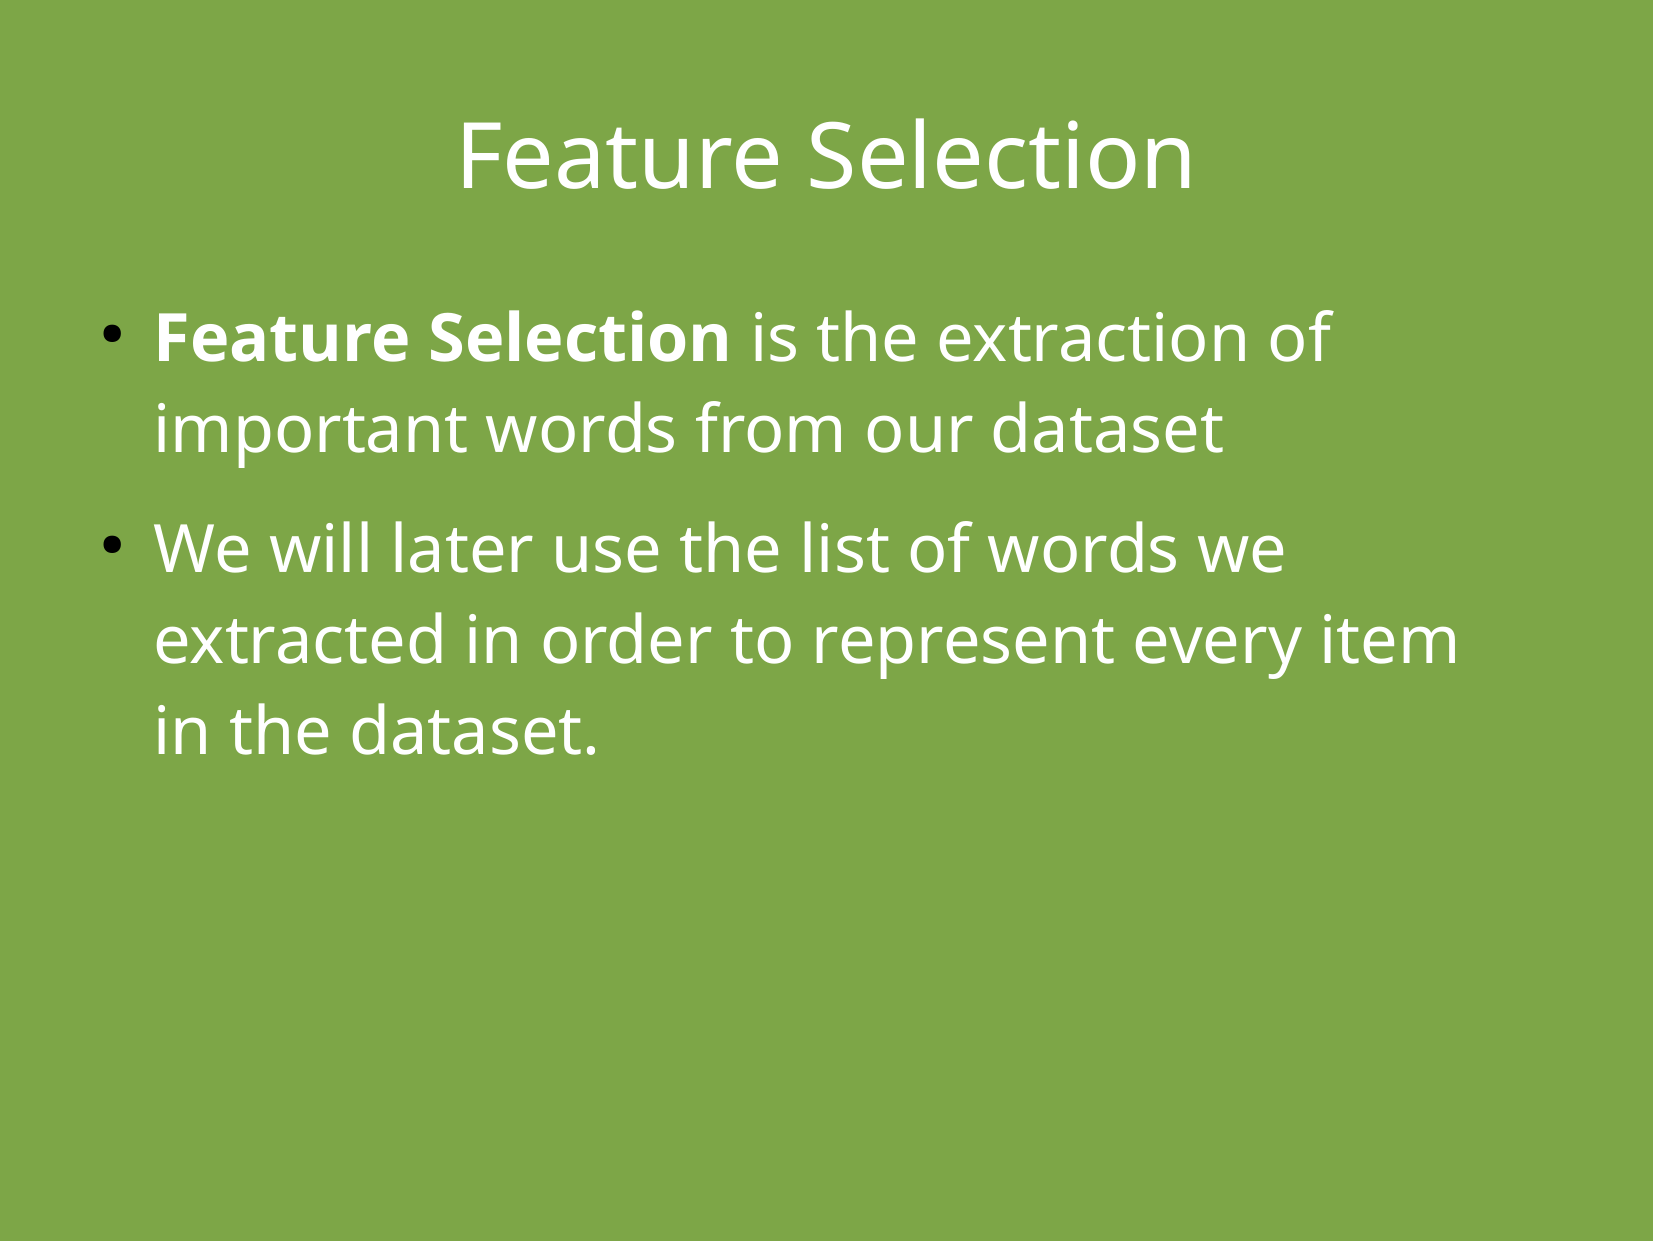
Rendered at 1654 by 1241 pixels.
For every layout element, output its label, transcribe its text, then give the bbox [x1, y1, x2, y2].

list Feature Selection is the extraction of important words from our dataset We will later use the list of words we extracted in order to represent every item in the dataset. [82, 290, 1538, 1010]
title Feature Selection [82, 49, 1571, 257]
